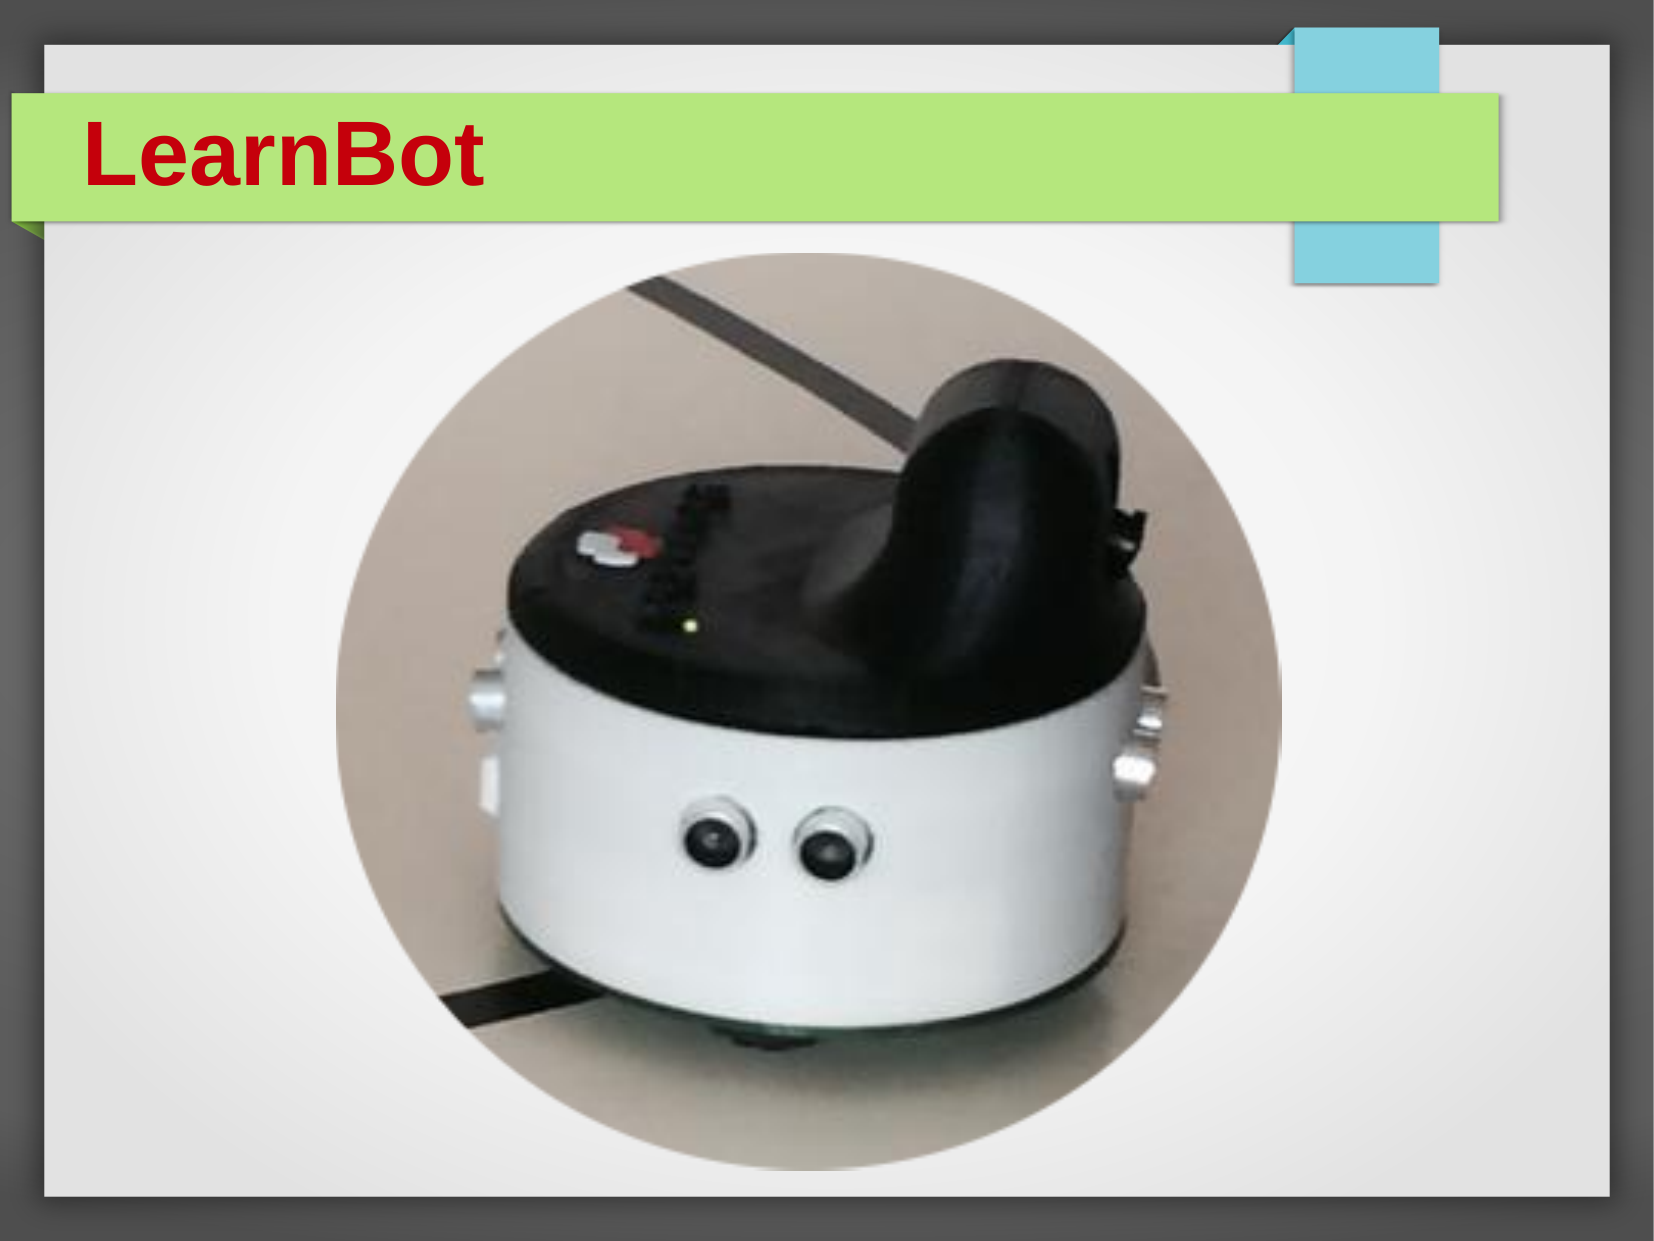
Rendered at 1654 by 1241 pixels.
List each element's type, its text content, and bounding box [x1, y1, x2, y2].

picture [0, 0, 1654, 1241]
title LearnBot [82, 94, 1264, 213]
